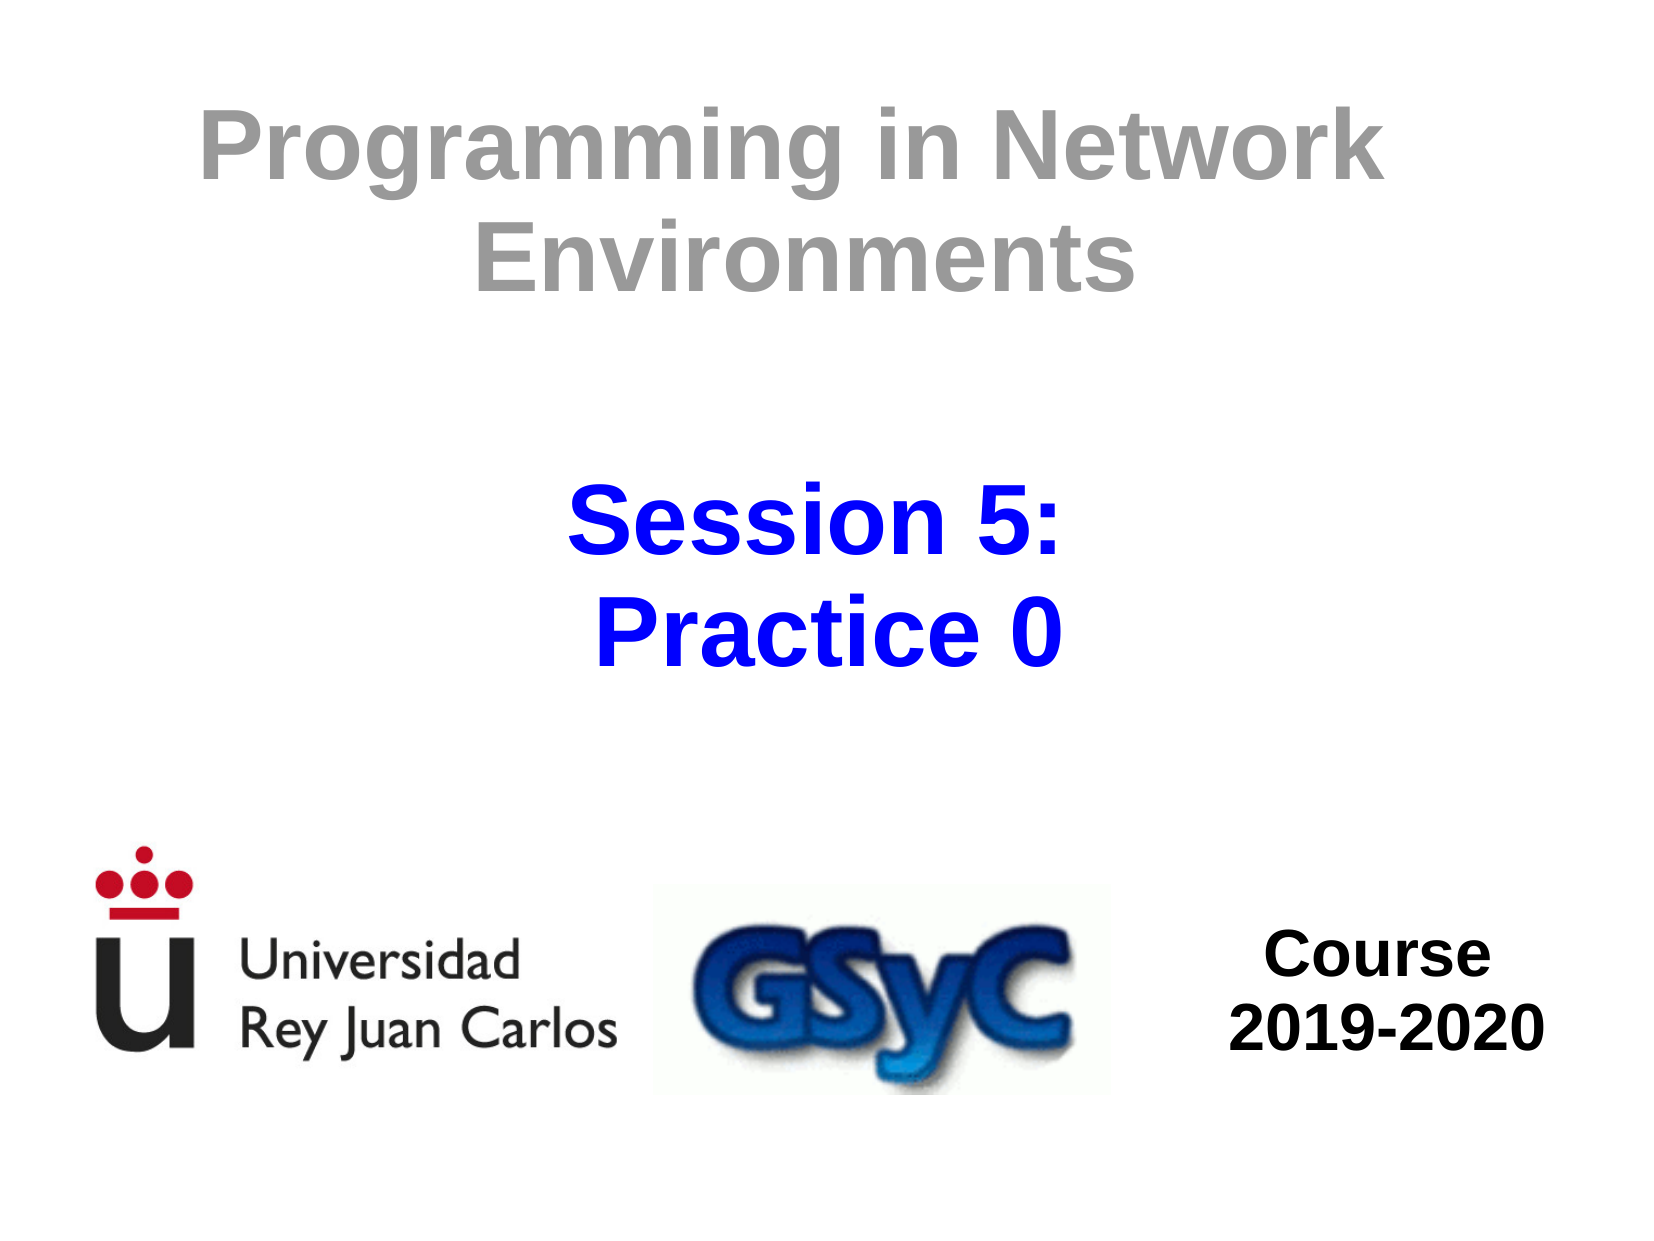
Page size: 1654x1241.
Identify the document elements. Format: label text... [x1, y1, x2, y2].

title Programming in Network Environments [120, 75, 1491, 327]
title Course 2019-2020 [1185, 915, 1591, 1066]
title Session 5: Practice 0 [144, 450, 1516, 702]
picture [61, 824, 646, 1081]
picture [653, 884, 1111, 1096]
